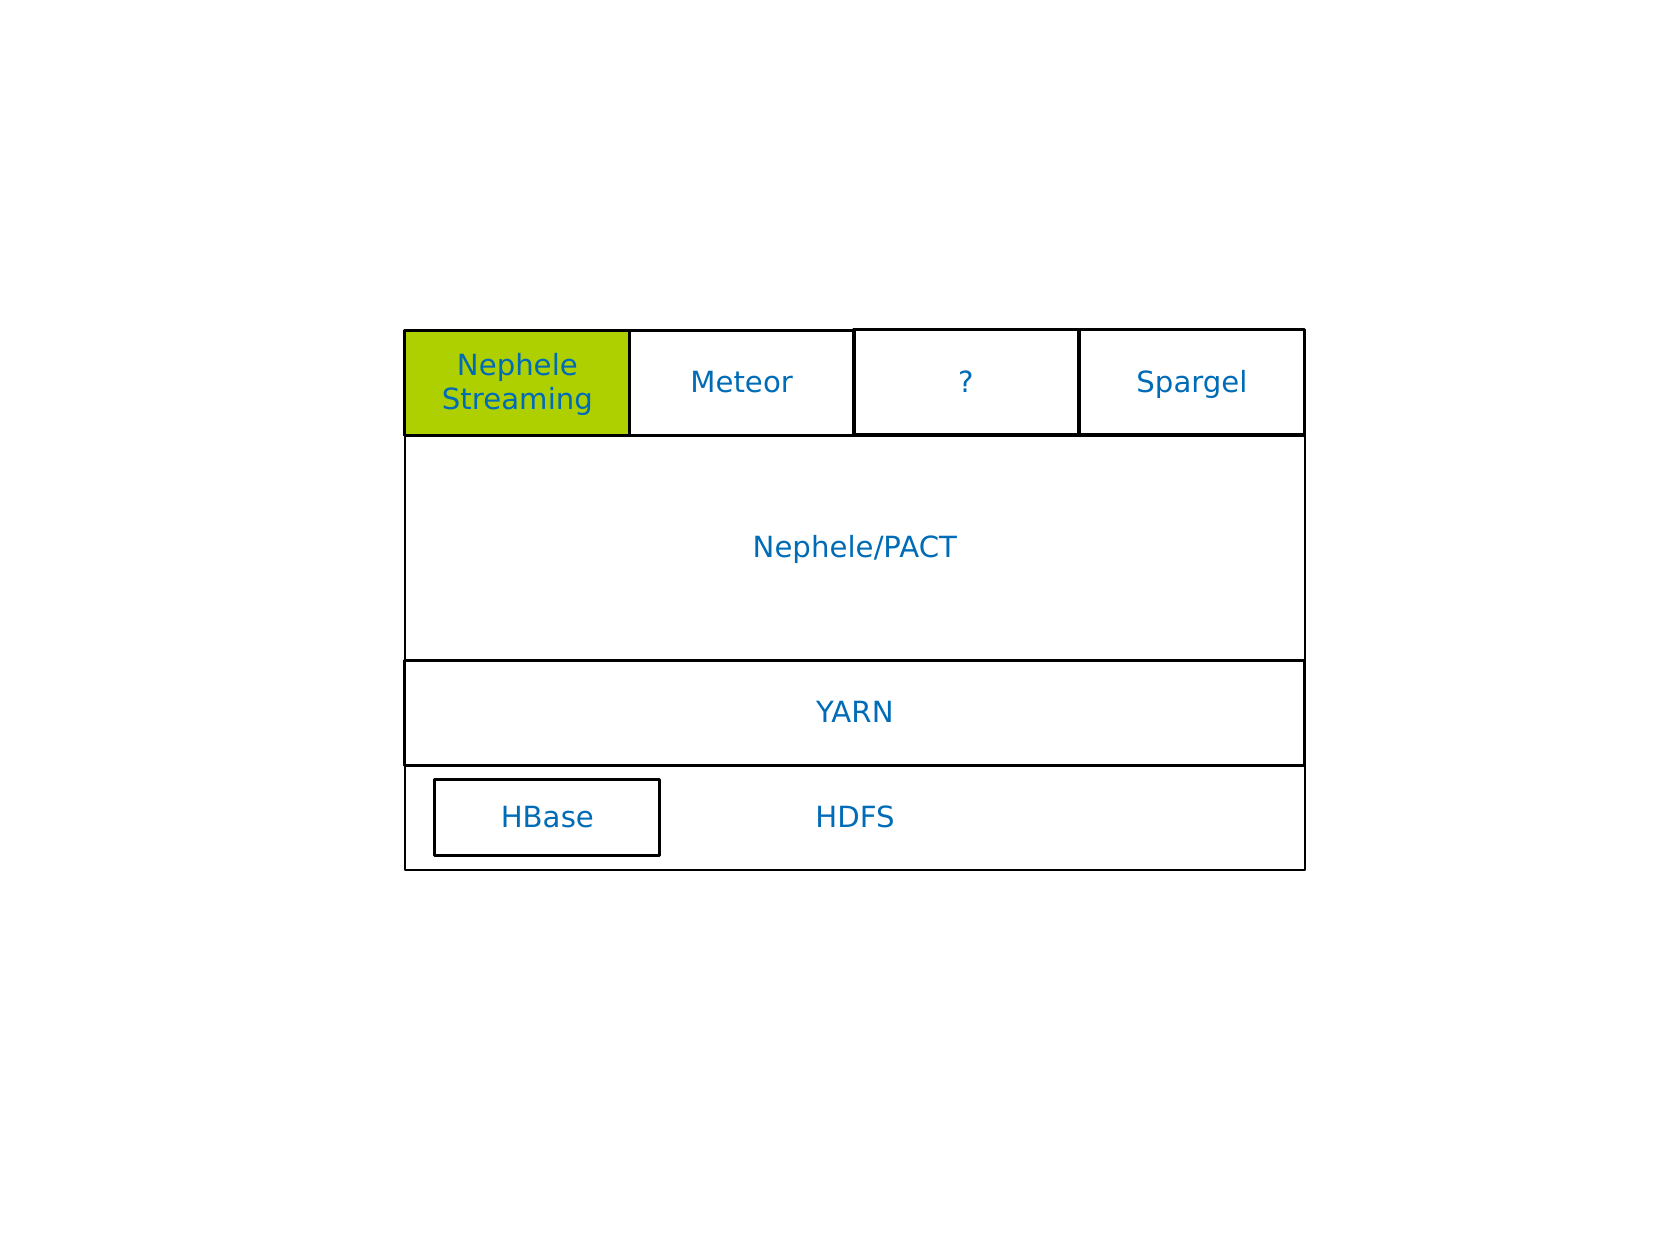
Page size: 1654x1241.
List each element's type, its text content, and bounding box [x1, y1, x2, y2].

text_box Nephele Streaming [404, 330, 630, 436]
text_box Meteor [630, 330, 855, 436]
text_box ? [853, 329, 1079, 435]
text_box HBase [434, 779, 660, 856]
text_box YARN [404, 660, 1305, 766]
text_box HDFS [405, 765, 1306, 871]
text_box Nephele/PACT [405, 435, 1306, 661]
text_box Spargel [1079, 329, 1305, 435]
